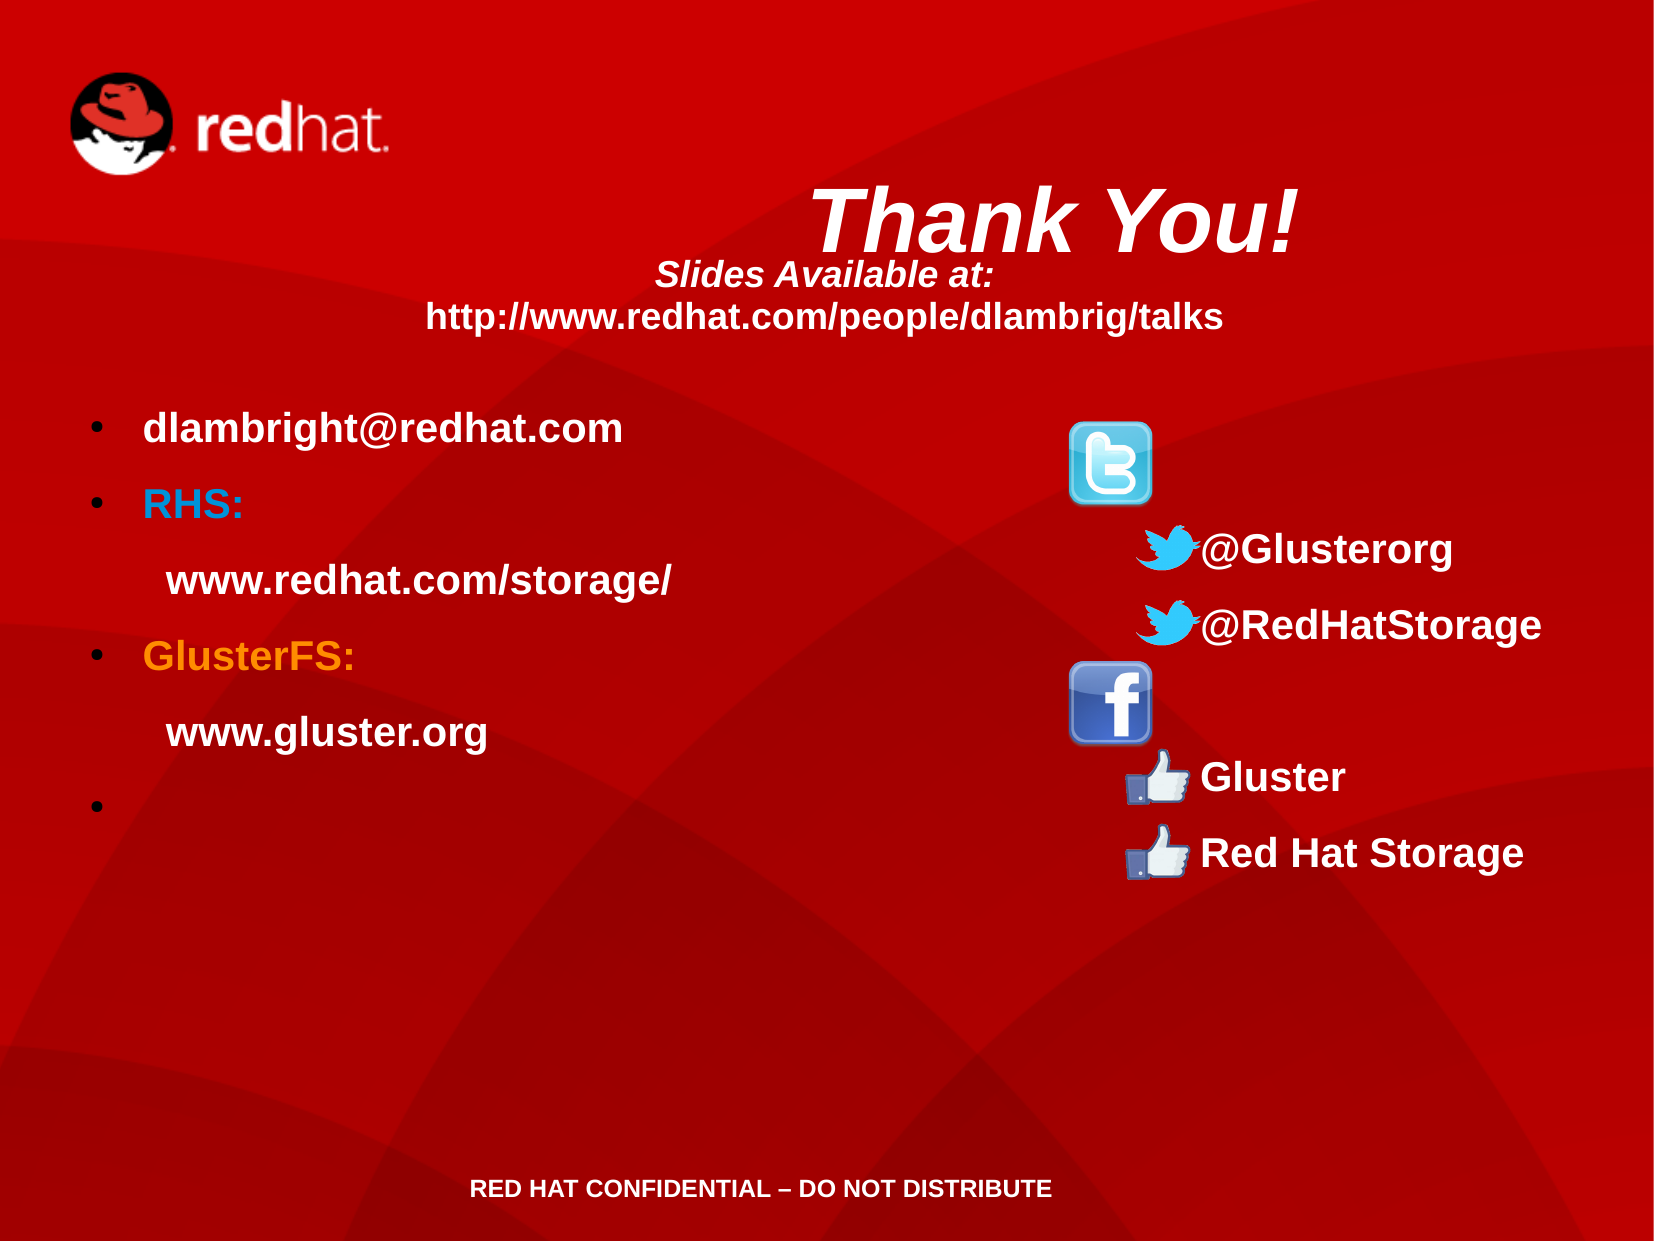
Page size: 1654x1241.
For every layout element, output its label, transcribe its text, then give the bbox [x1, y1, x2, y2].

text_box Thank You! [453, 127, 1654, 263]
picture [0, 0, 1654, 1241]
list @Glusterorg @RedHatStorage Gluster Red Hat Storage [1200, 450, 1591, 1096]
text_box Slides Available at: http://www.redhat.com/people/dlambrig/talks [262, 246, 1388, 387]
list dlambright@redhat.com RHS: www.redhat.com/storage/ GlusterFS: www.gluster.org [71, 405, 1036, 1141]
